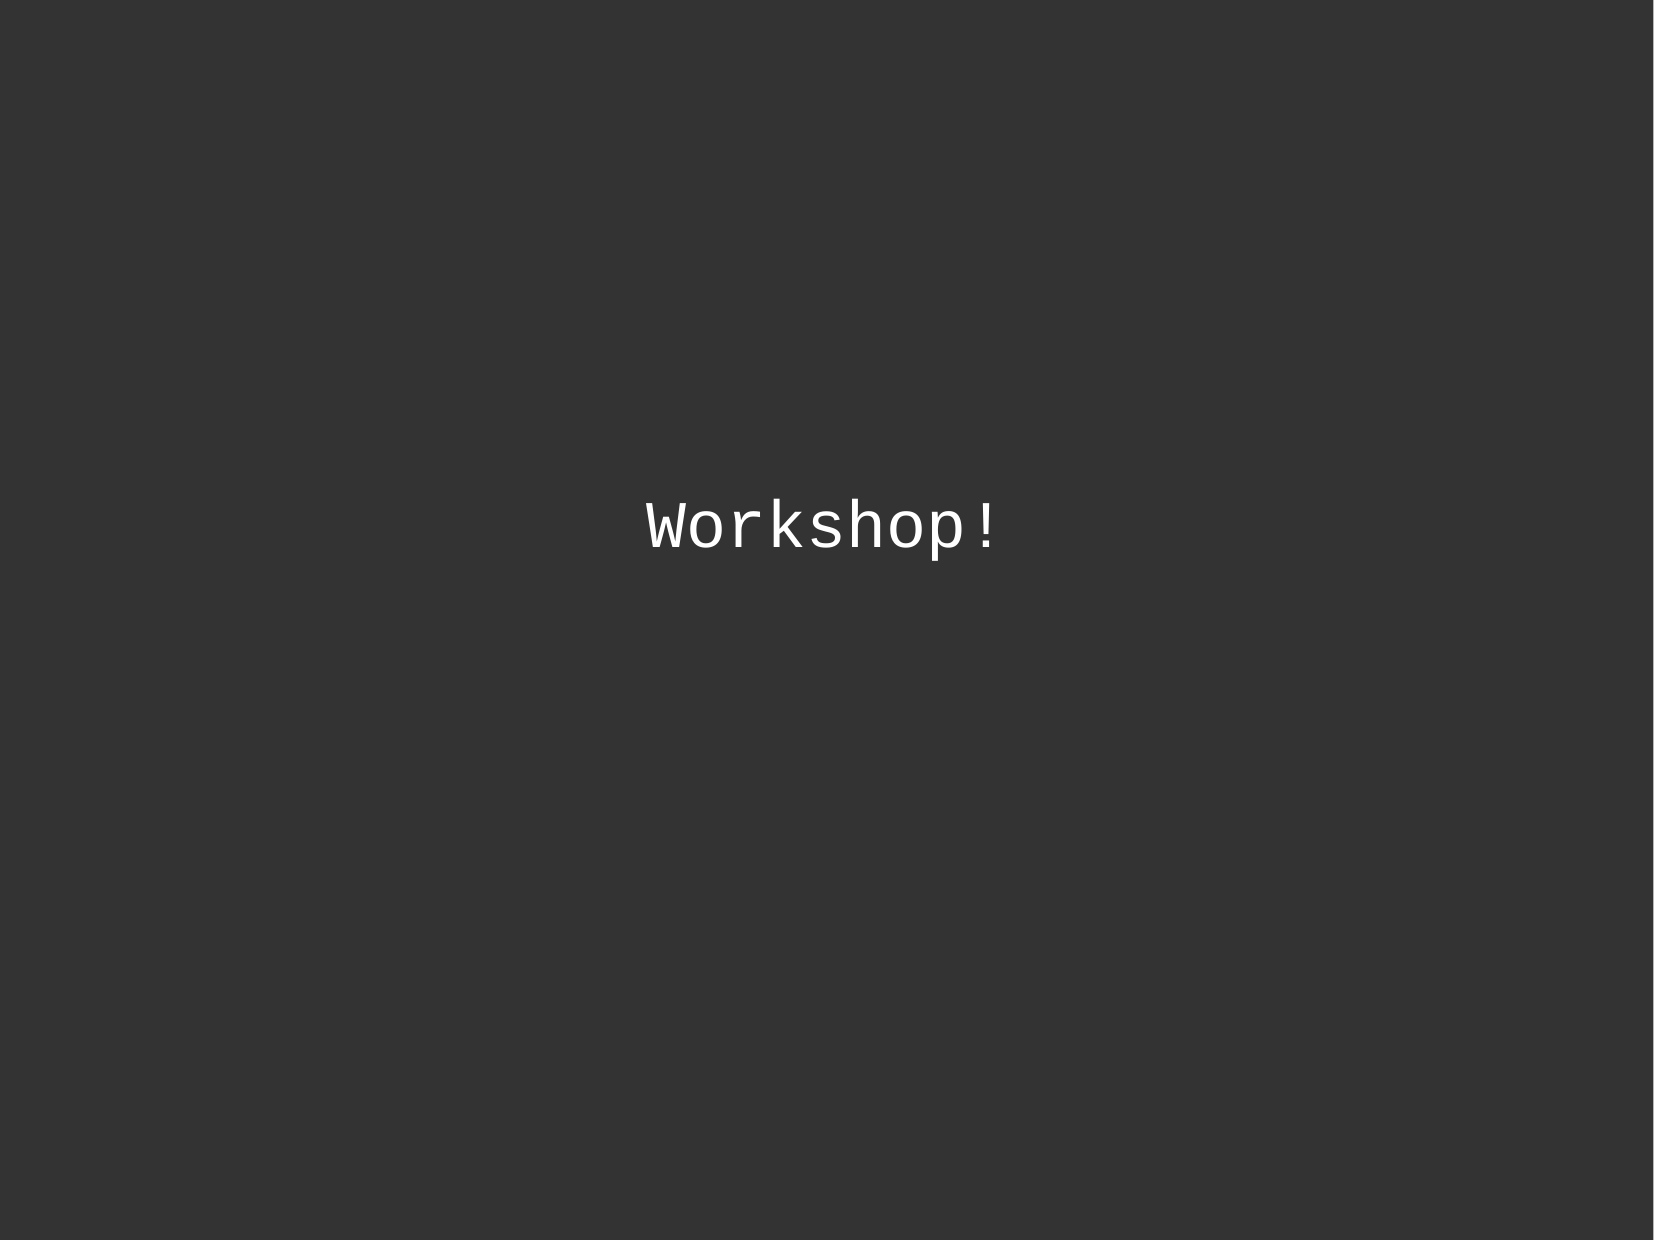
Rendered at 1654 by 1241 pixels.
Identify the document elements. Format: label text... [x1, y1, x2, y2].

subtitle Workshop! [82, 49, 1571, 1010]
